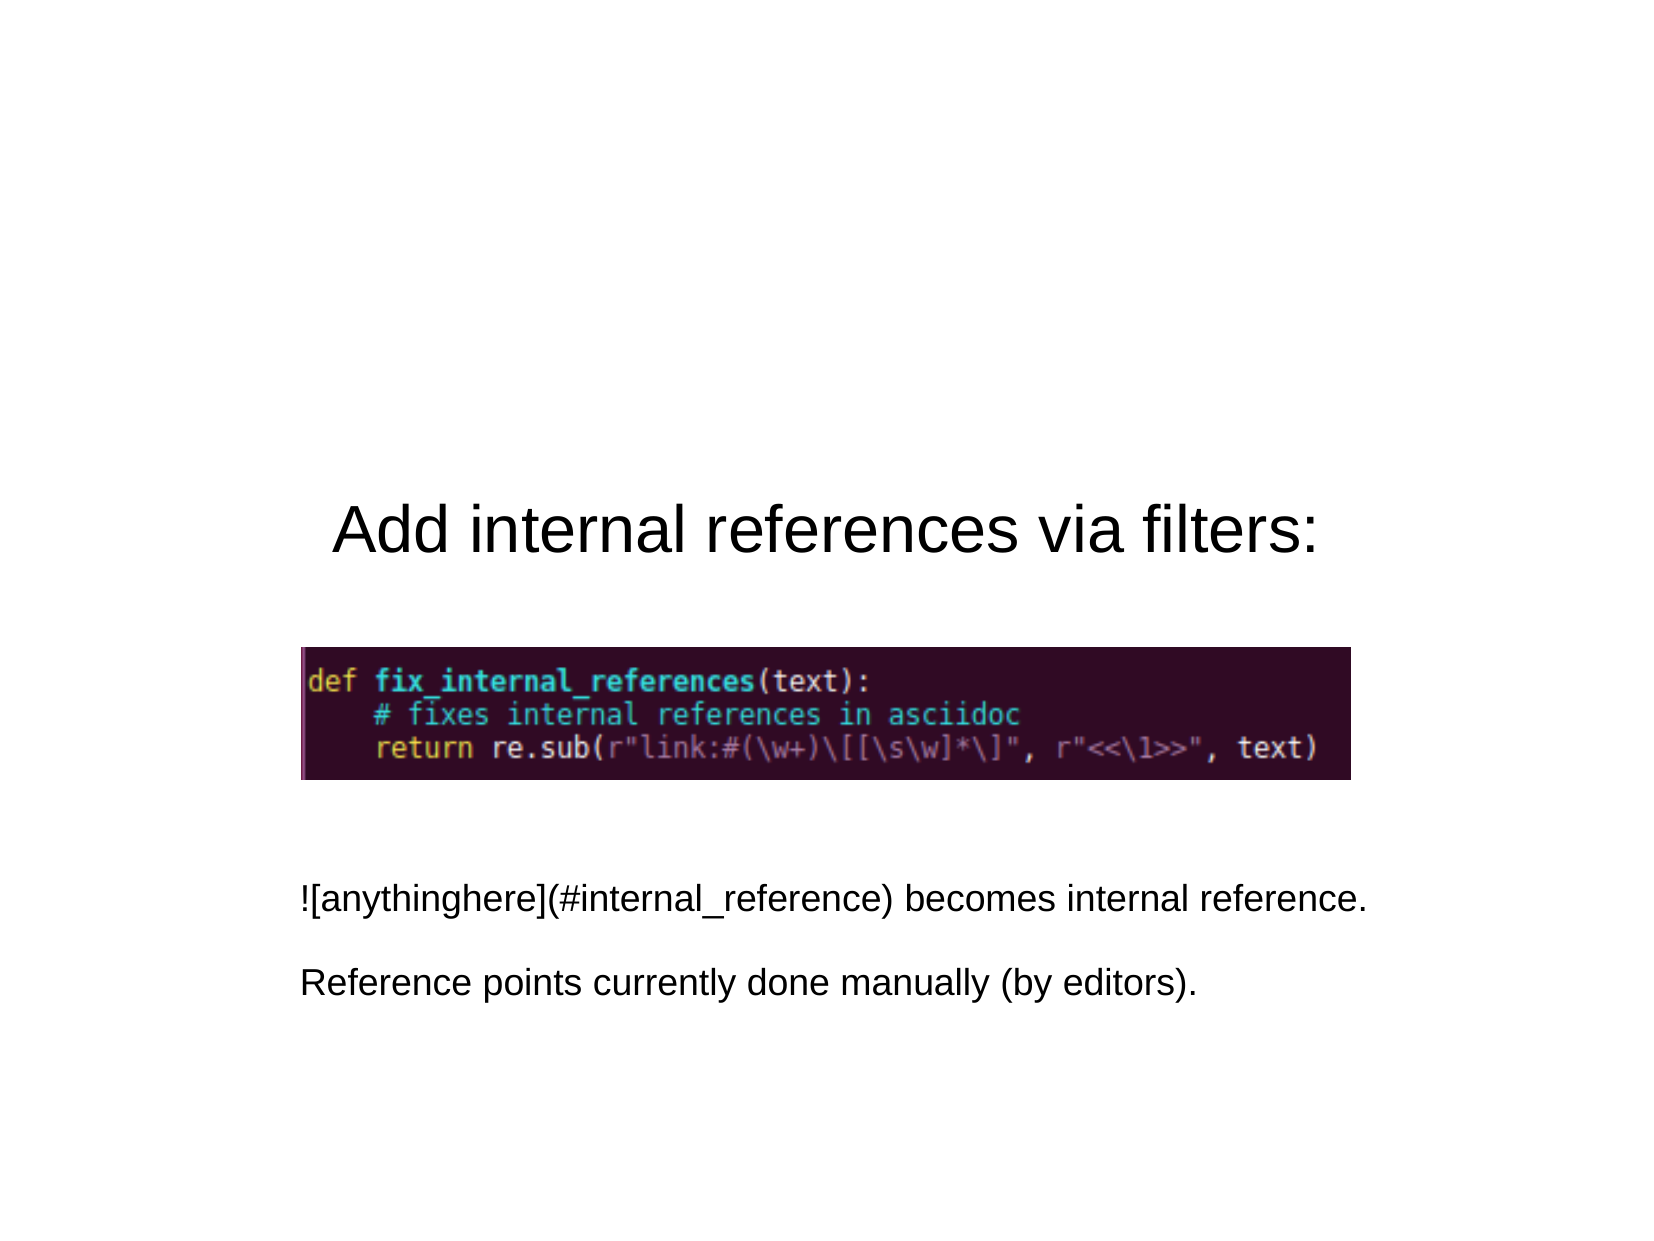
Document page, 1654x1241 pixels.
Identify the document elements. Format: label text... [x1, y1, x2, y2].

subtitle Add internal references via filters: [82, 49, 1571, 1010]
picture [301, 647, 1351, 781]
text_box ![anythinghere](#internal_reference) becomes internal reference. Reference points currently done manually (by editors). [285, 870, 1471, 1010]
